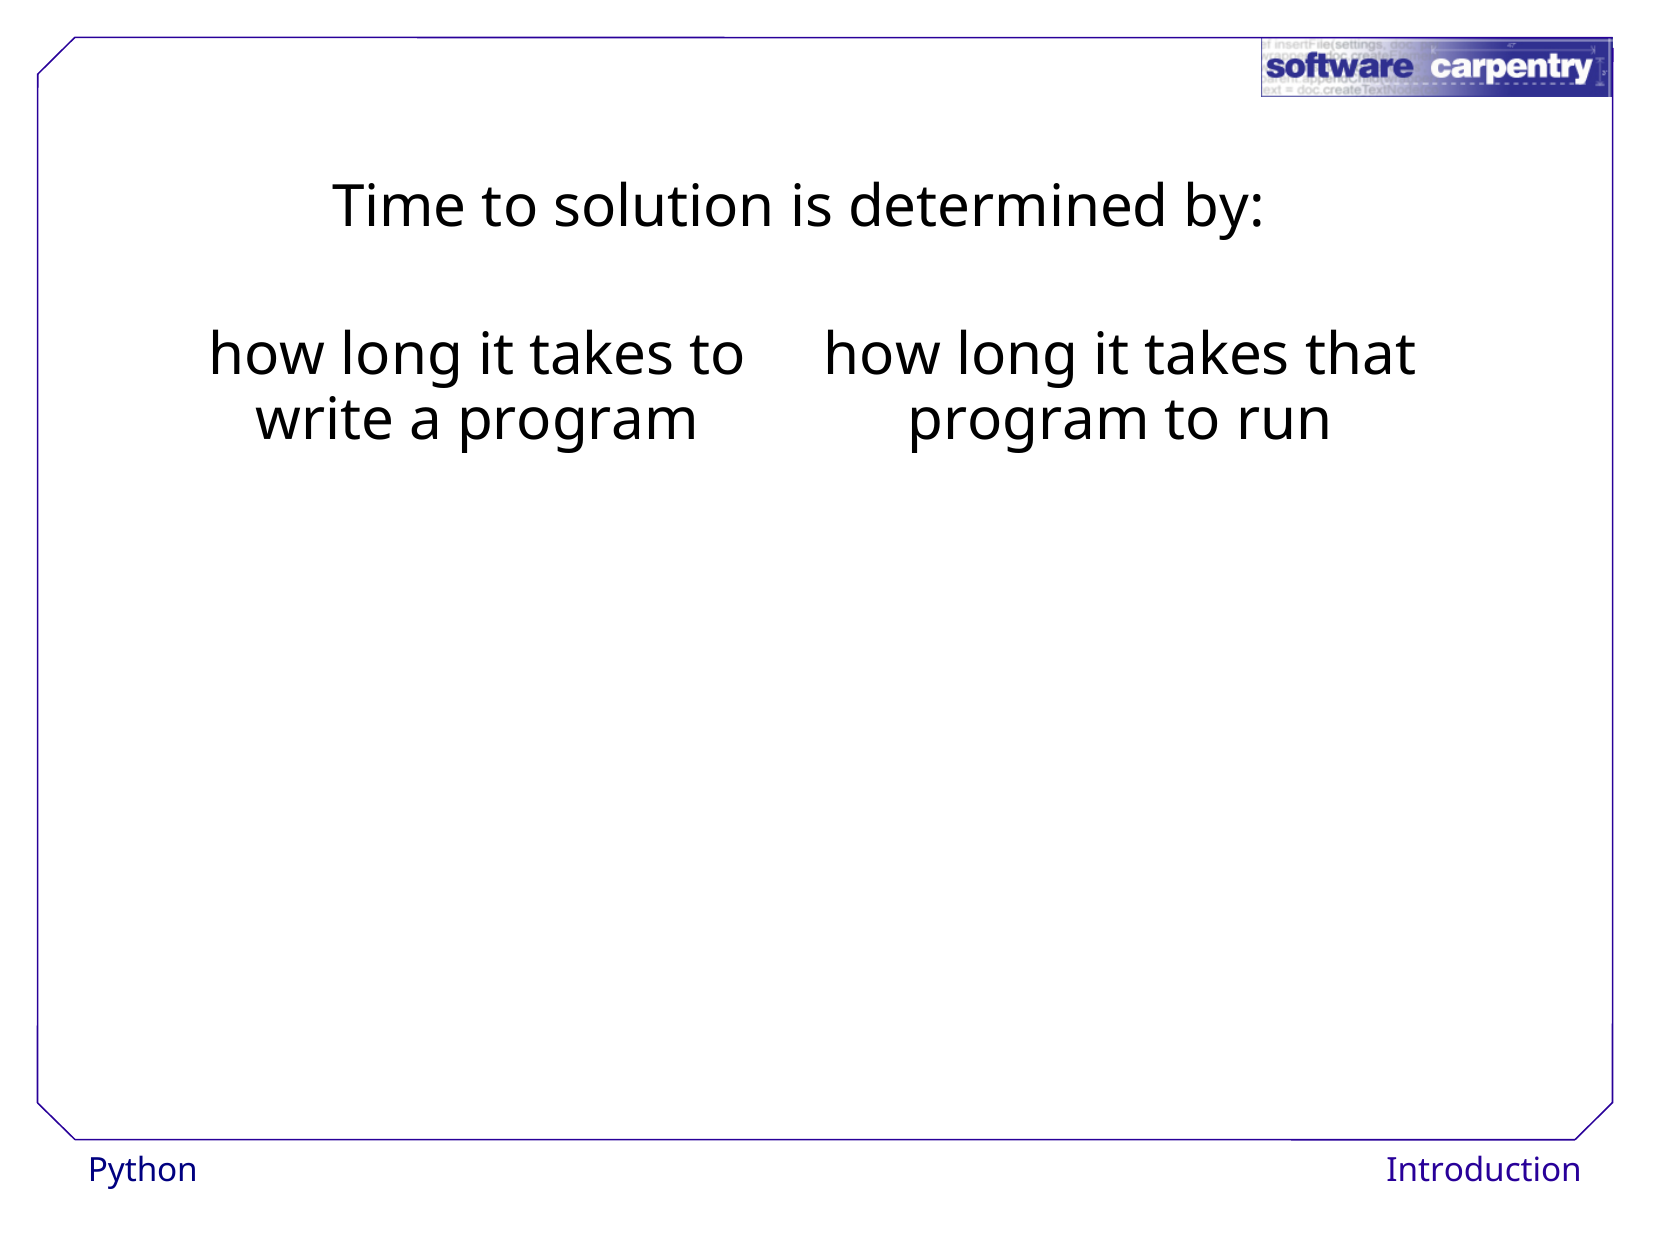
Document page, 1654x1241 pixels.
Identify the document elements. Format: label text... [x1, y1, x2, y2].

table_cell how long it takes that program to run [799, 315, 1441, 516]
table_header Time to solution is determined by: [156, 166, 1441, 315]
table_cell how long it takes to write a program [156, 315, 799, 516]
picture [1261, 39, 1613, 97]
